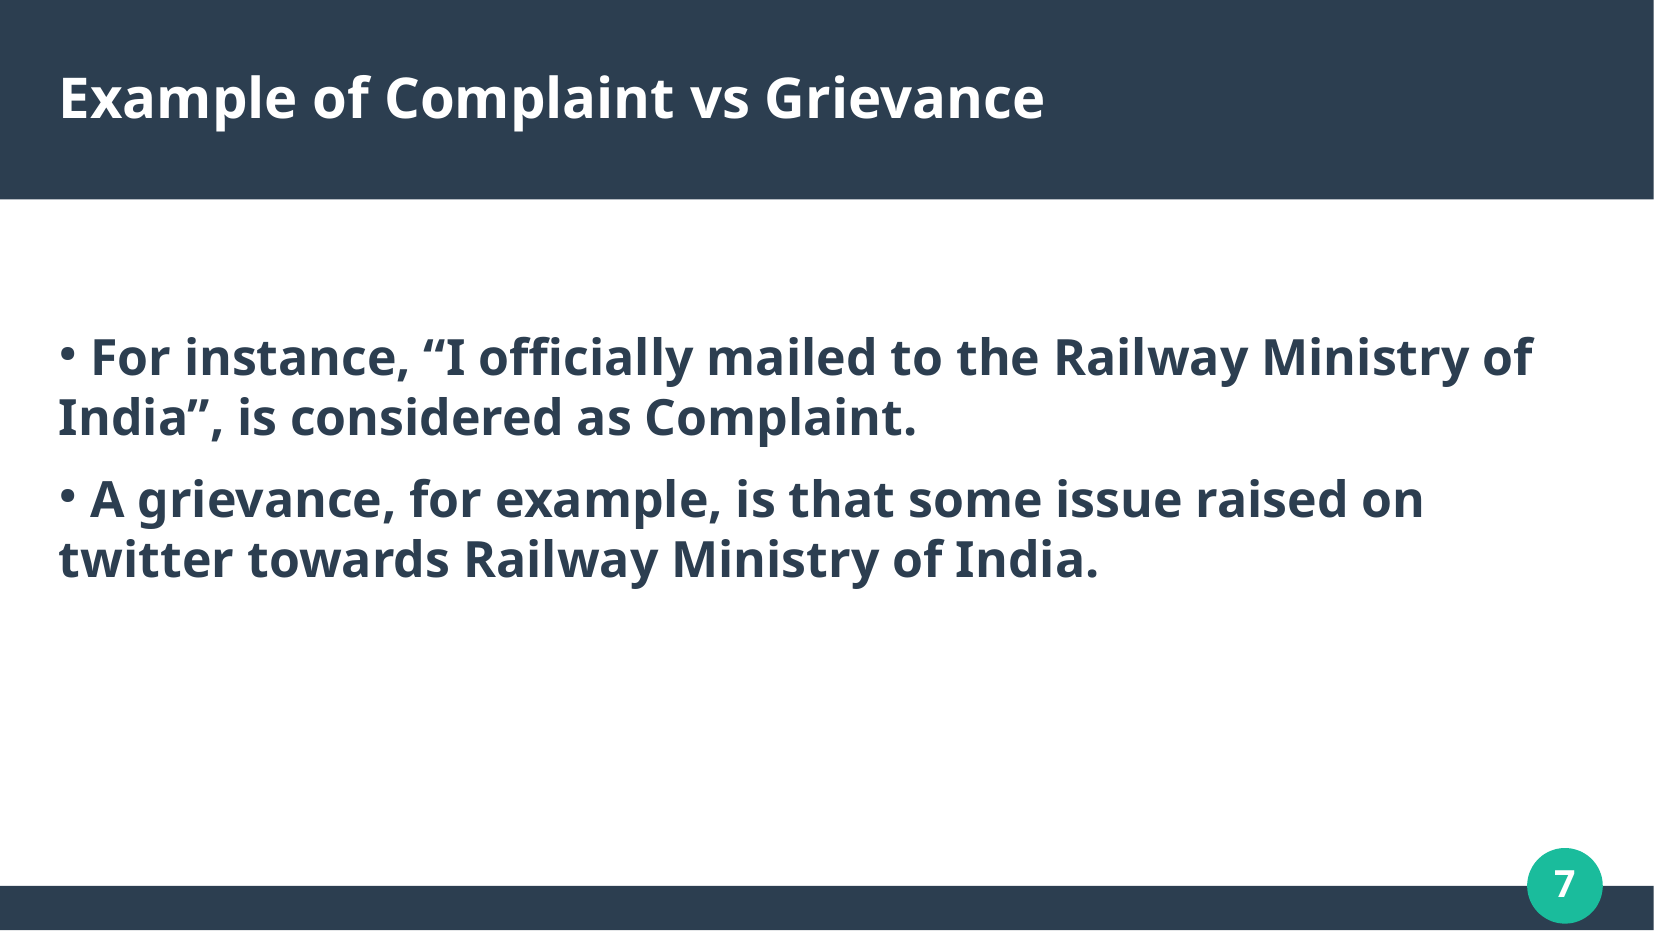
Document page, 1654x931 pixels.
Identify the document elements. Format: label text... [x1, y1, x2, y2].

list For instance, “I officially mailed to the Railway Ministry of India”, is considered as Complaint. A grievance, for example, is that some issue raised on twitter towards Railway Ministry of India. [59, 243, 1595, 864]
title Example of Complaint vs Grievance [59, 37, 1595, 155]
